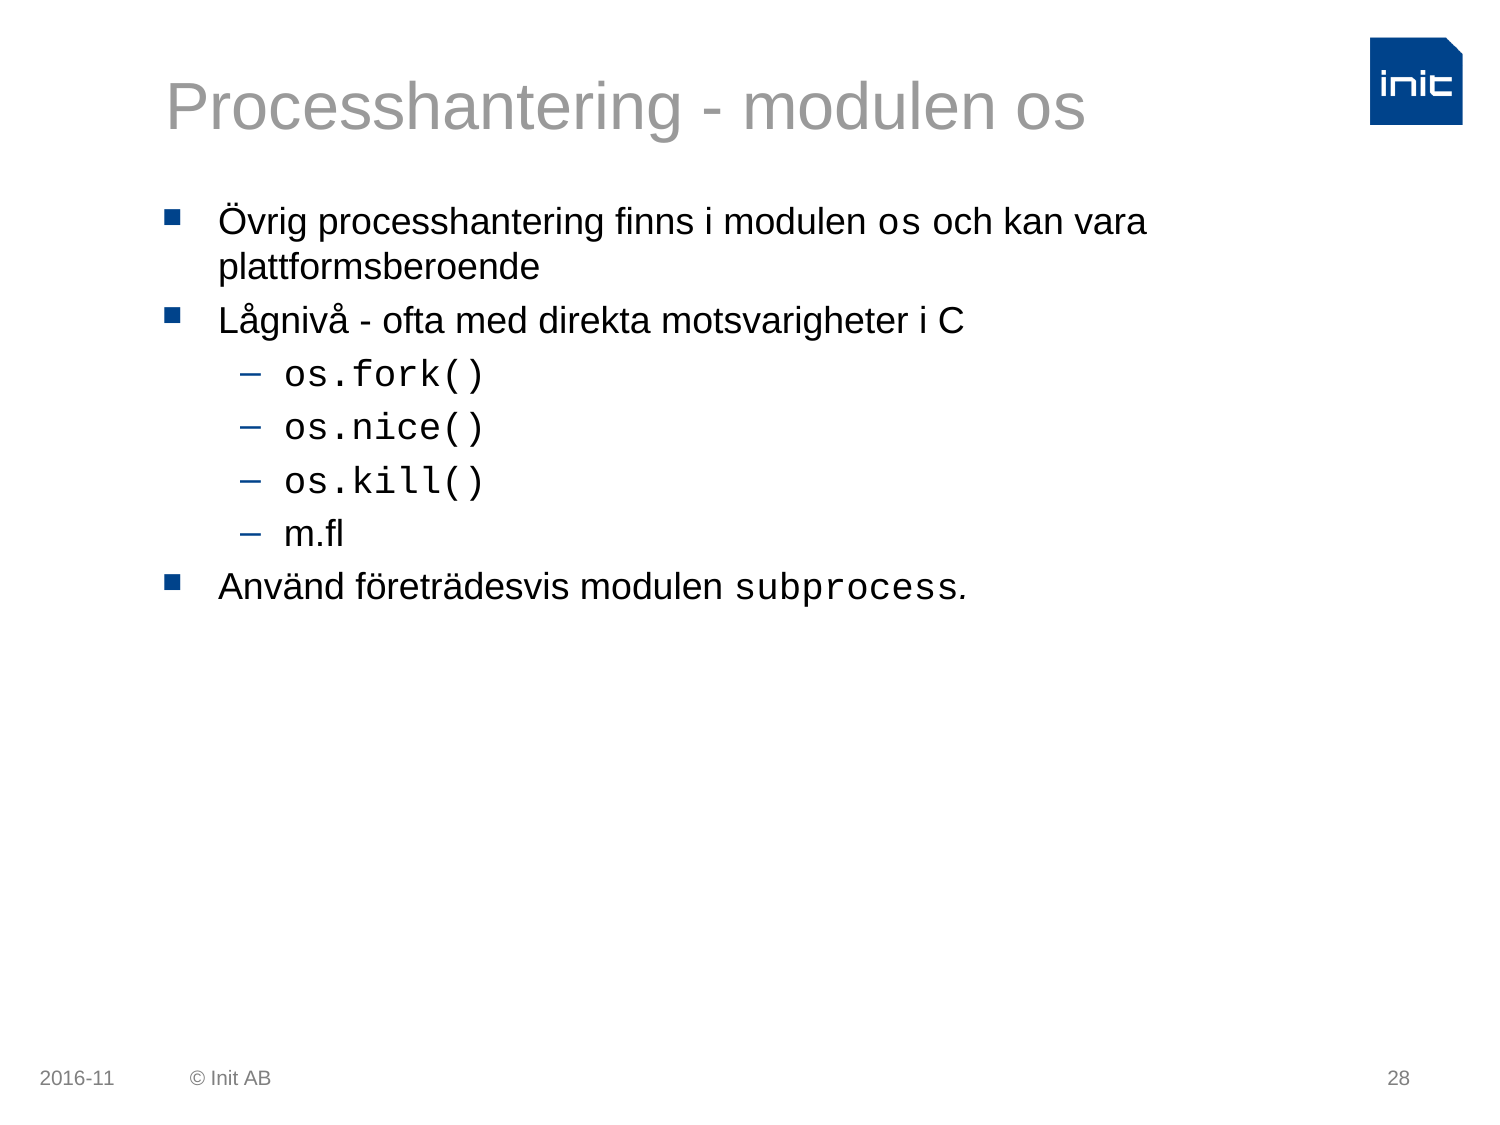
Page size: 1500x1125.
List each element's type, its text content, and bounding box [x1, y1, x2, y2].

picture [1370, 37, 1463, 125]
text_box Processhantering - modulen os [150, 0, 1351, 151]
text_box Övrig processhantering finns i modulen os och kan vara plattformsberoende Lågnivå - ofta med direkta motsvarigheter i C os.fork() os.nice() os.kill() m.fl Använd företrädesvis modulen subprocess. [150, 189, 1351, 963]
text_box 2016-11 [24, 1037, 151, 1098]
text_box © Init AB [174, 1037, 1326, 1098]
text_box <nummer> [1350, 1037, 1426, 1098]
